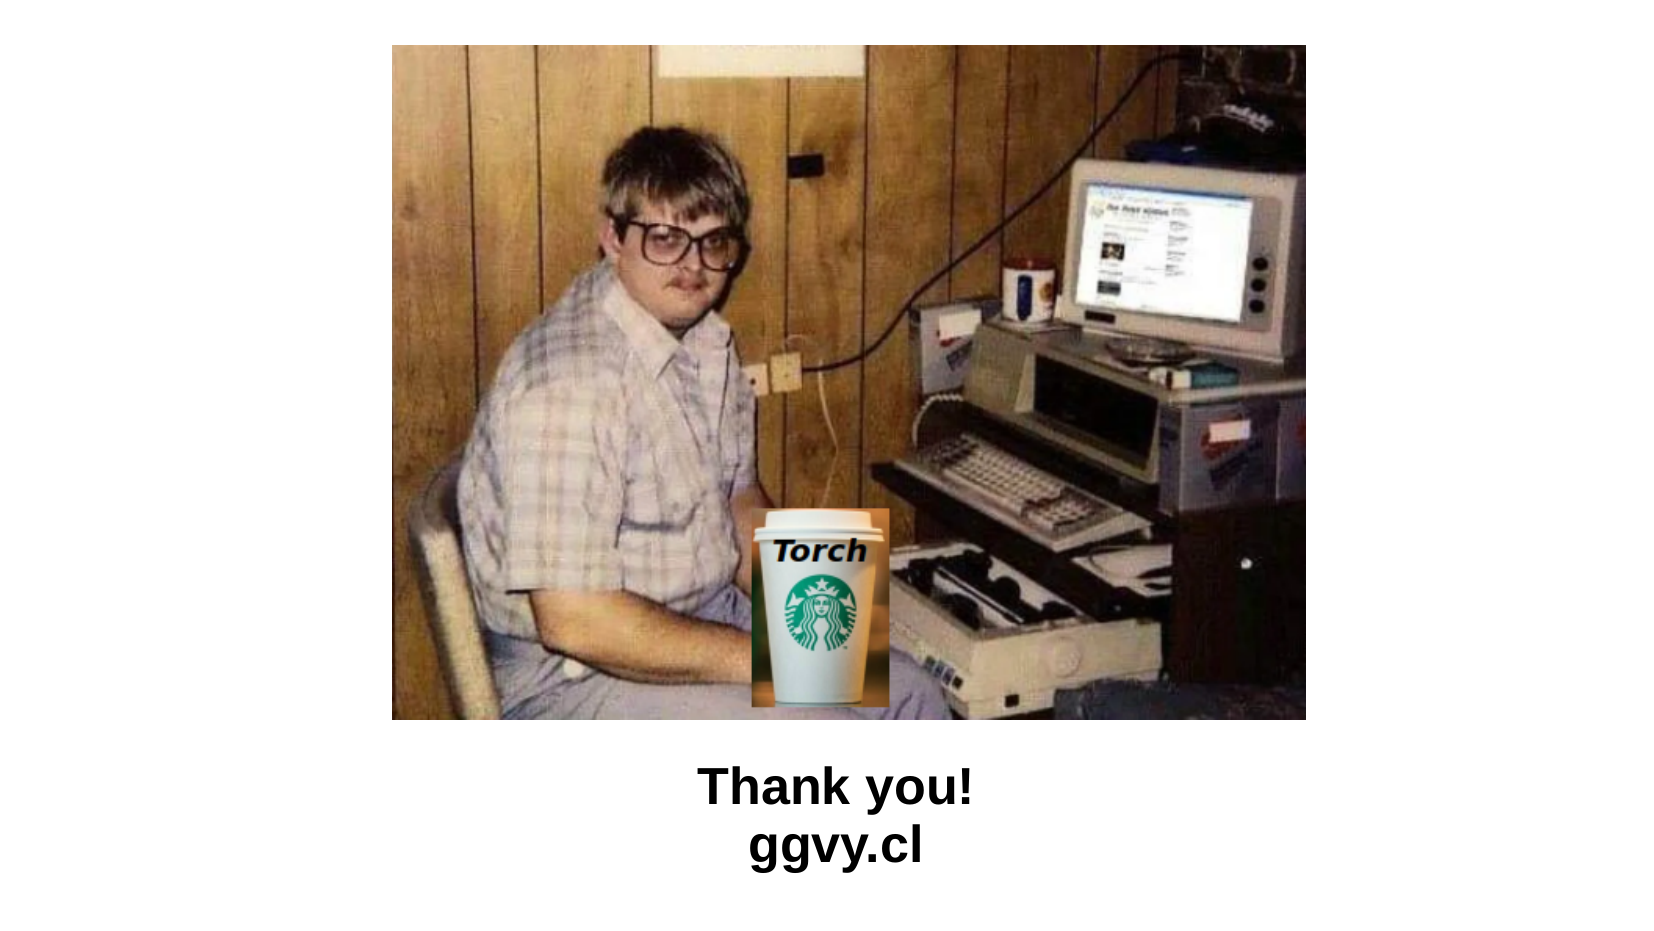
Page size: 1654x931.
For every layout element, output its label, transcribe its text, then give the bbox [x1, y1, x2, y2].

text_box Thank you! ggvy.cl [682, 750, 991, 881]
picture [392, 45, 1306, 721]
